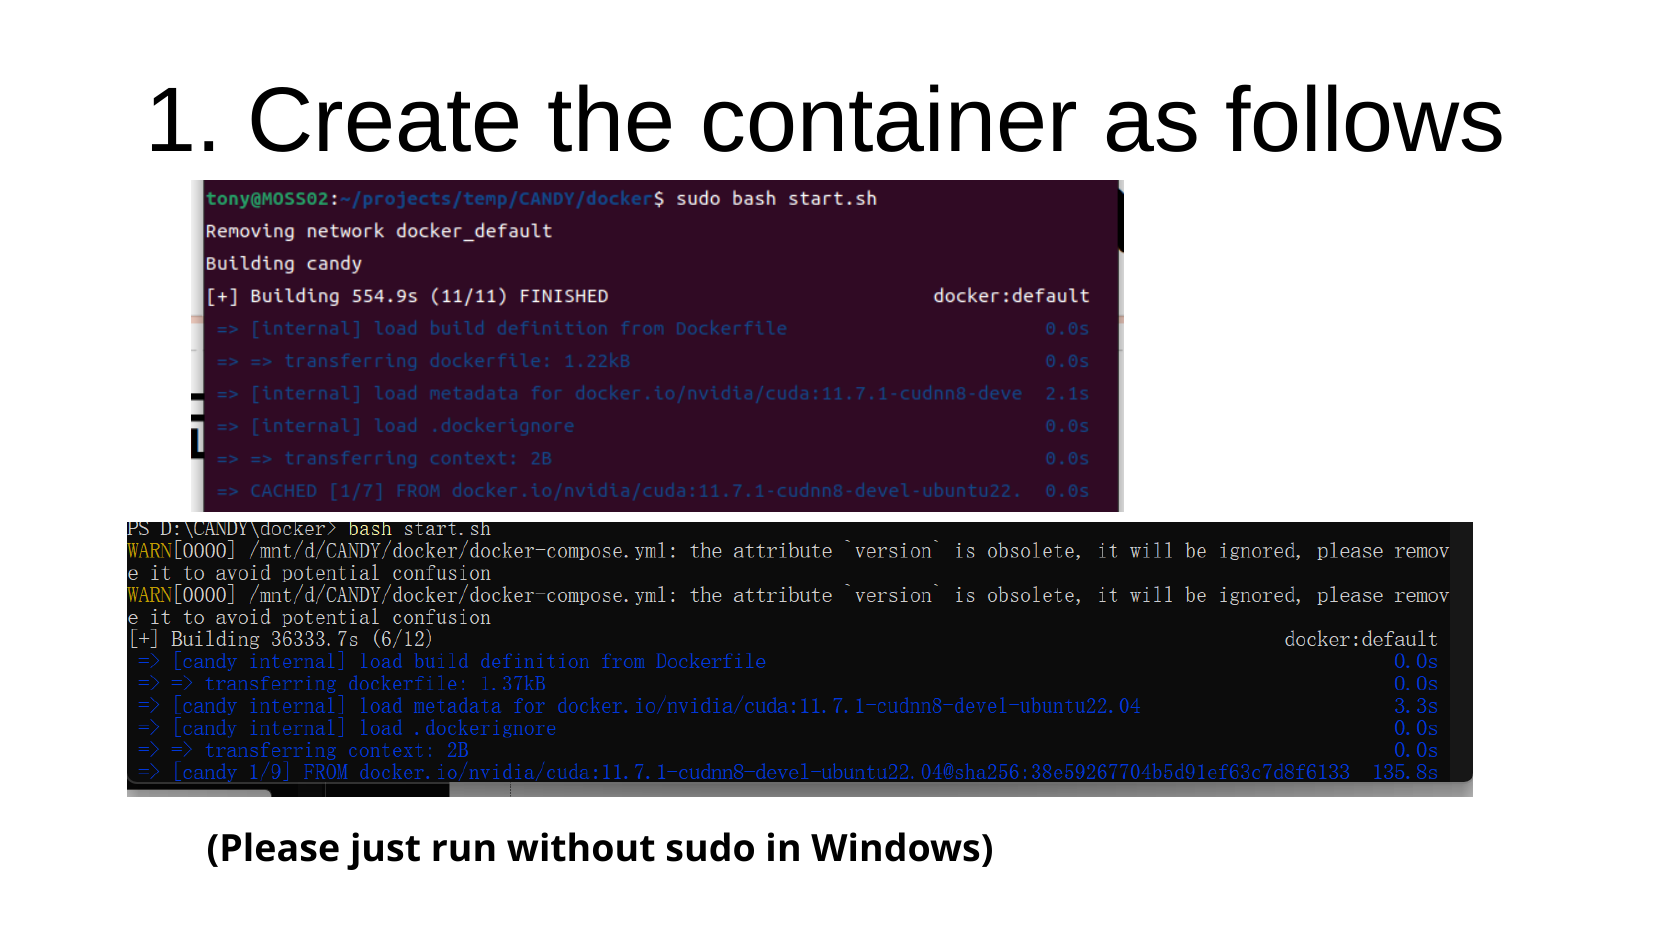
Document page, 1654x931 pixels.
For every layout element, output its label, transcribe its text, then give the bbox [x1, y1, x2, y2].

title 1. Create the container as follows [82, 37, 1571, 193]
text_box (Please just run without sudo in Windows) [191, 816, 1523, 878]
picture [191, 180, 1124, 512]
picture [127, 522, 1473, 797]
